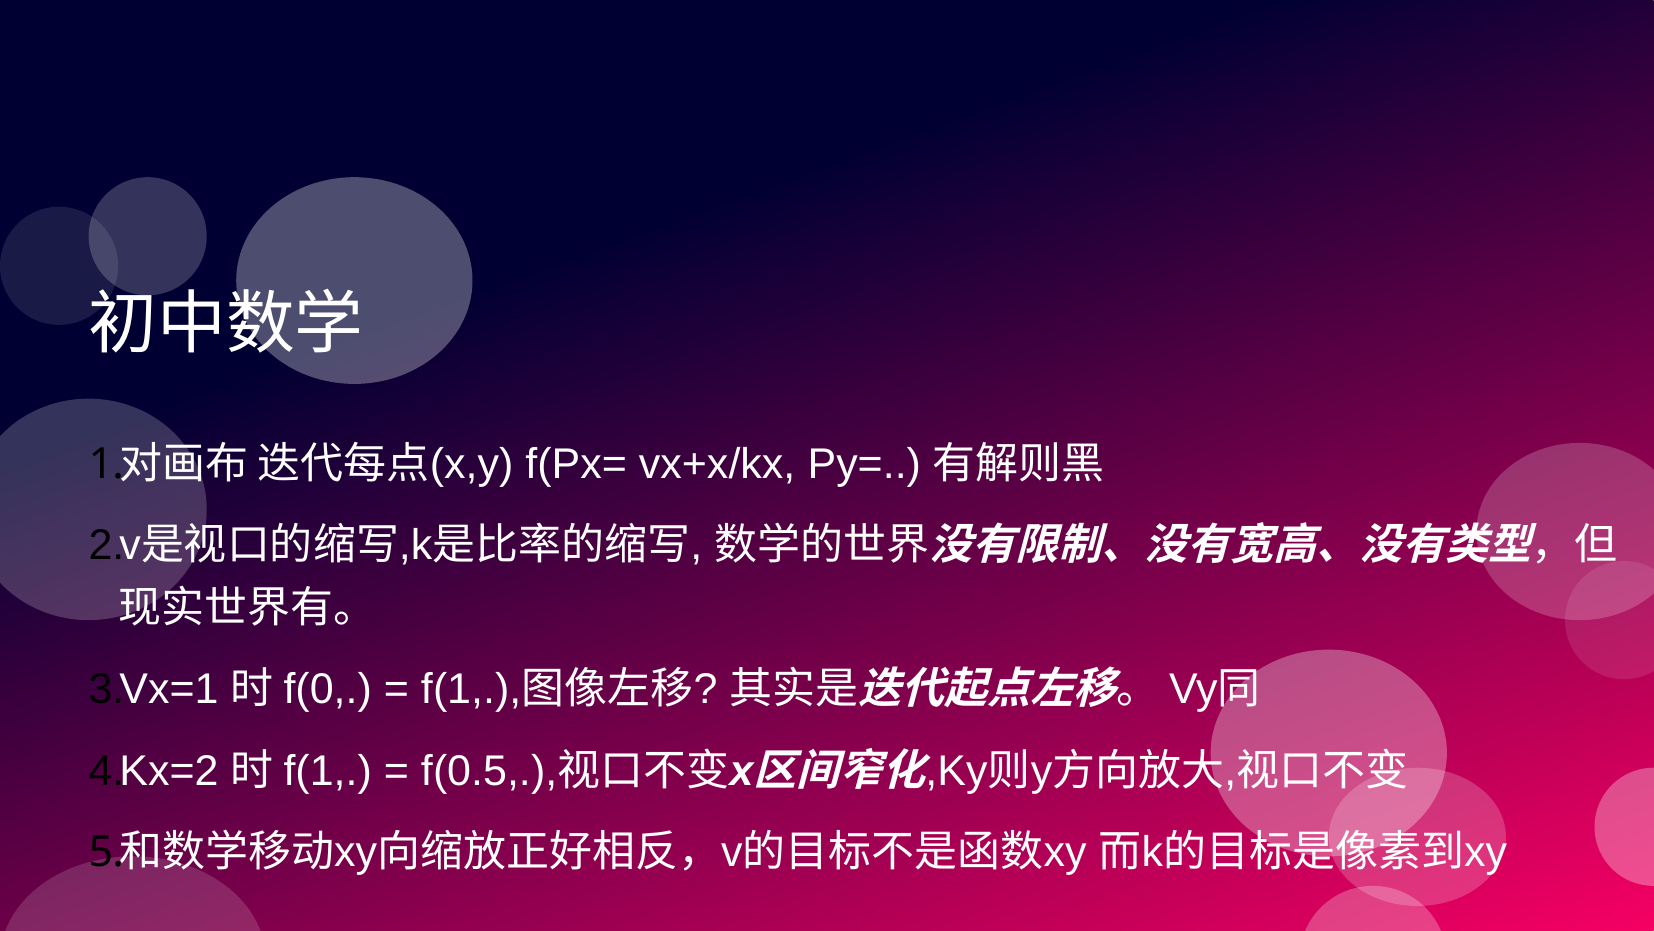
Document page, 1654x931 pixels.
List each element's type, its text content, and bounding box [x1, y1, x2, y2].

list 对画布 迭代每点(x,y) f(Px= vx+x/kx, Py=..) 有解则黑 v是视口的缩写,k是比率的缩写, 数学的世界没有限制、没有宽高、没有类型，但现实世界有。 Vx=1 时 f(0,.) = f(1,.),图像左移? 其实是迭代起点左移。 Vy同 Kx=2 时 f(1,.) = f(0.5,.),视口不变x区间窄化,Ky则y方向放大,视口不变 和数学移动xy向缩放正好相反，v的目标不是函数xy 而k的目标是像素到xy [88, 428, 1625, 886]
title 初中数学 [88, 236, 1565, 399]
